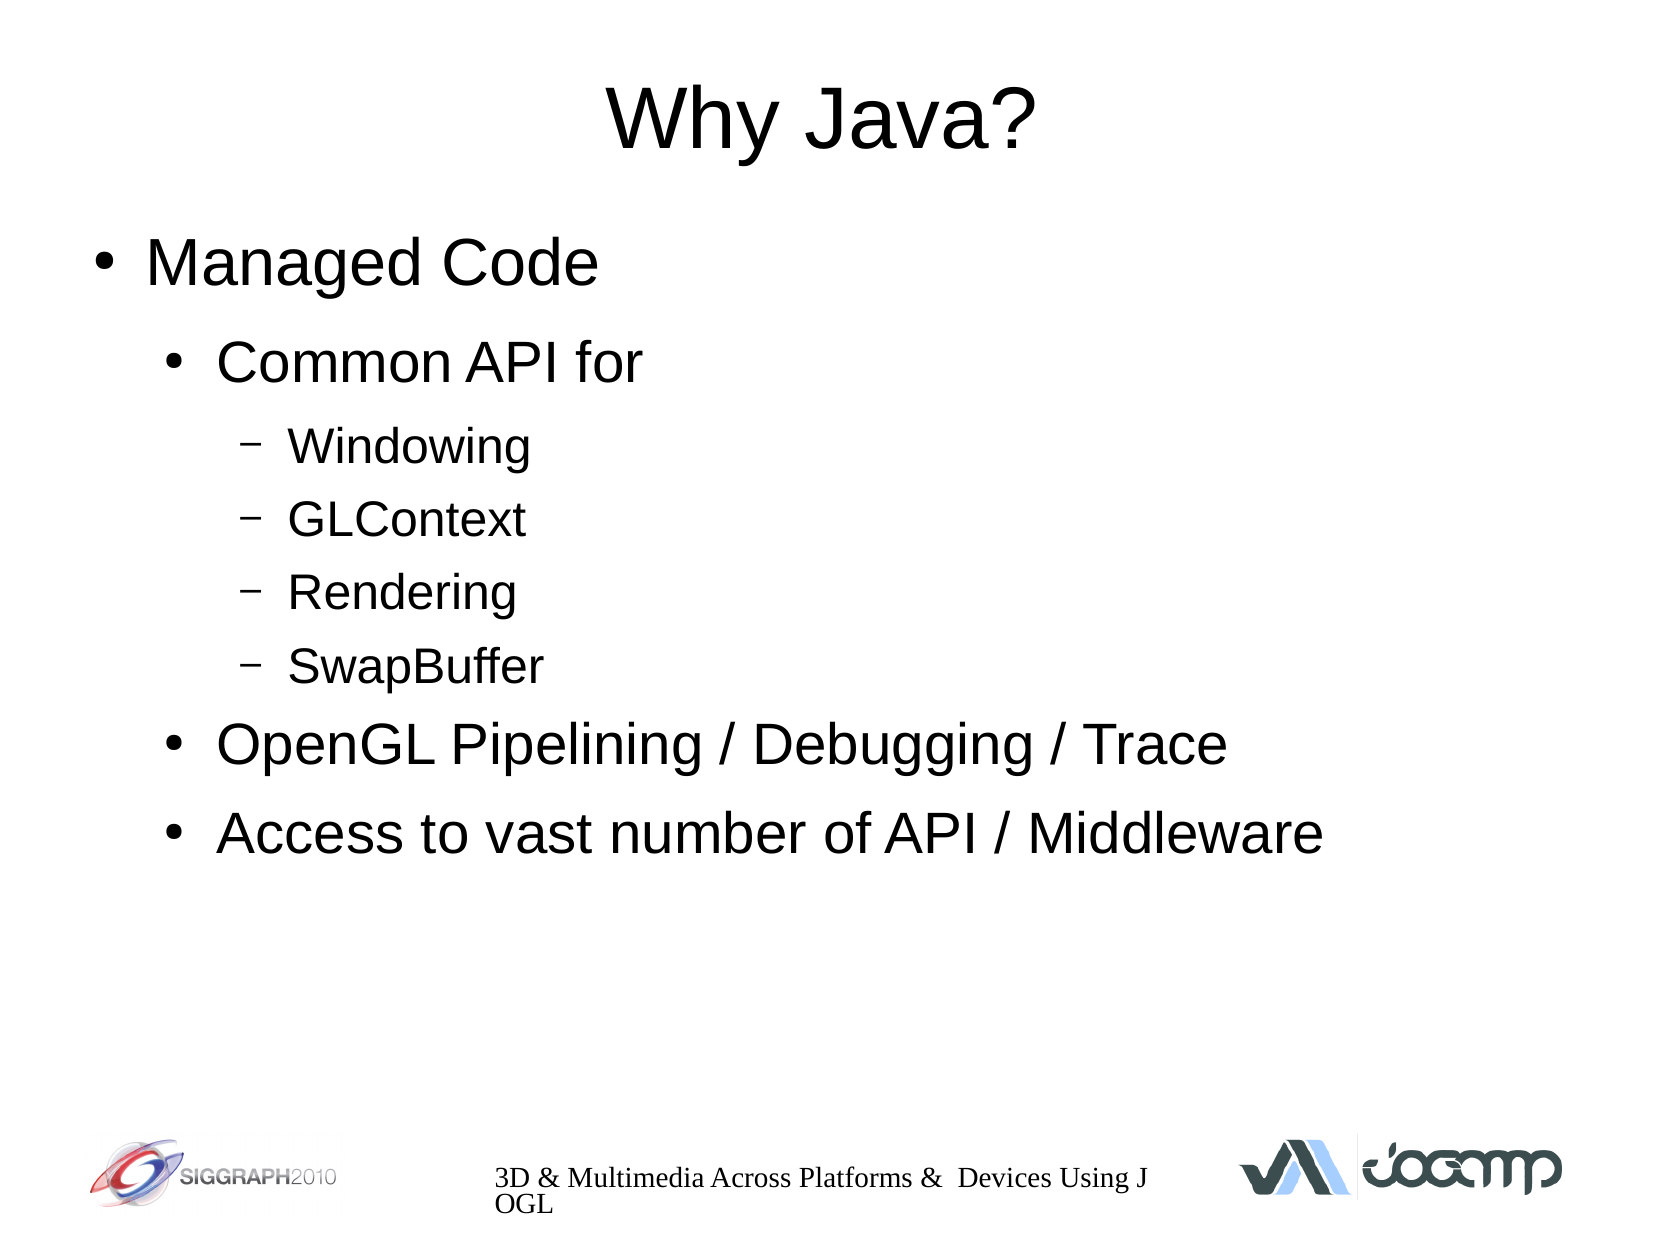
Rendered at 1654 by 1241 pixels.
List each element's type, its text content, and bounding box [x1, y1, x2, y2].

title Why Java? [68, 56, 1576, 181]
picture [82, 1130, 346, 1217]
list Managed Code Common API for Windowing GLContext Rendering SwapBuffer OpenGL Pipelining / Debugging / Trace Access to vast number of API / Middleware [75, 225, 1571, 1044]
picture [1237, 1134, 1562, 1200]
